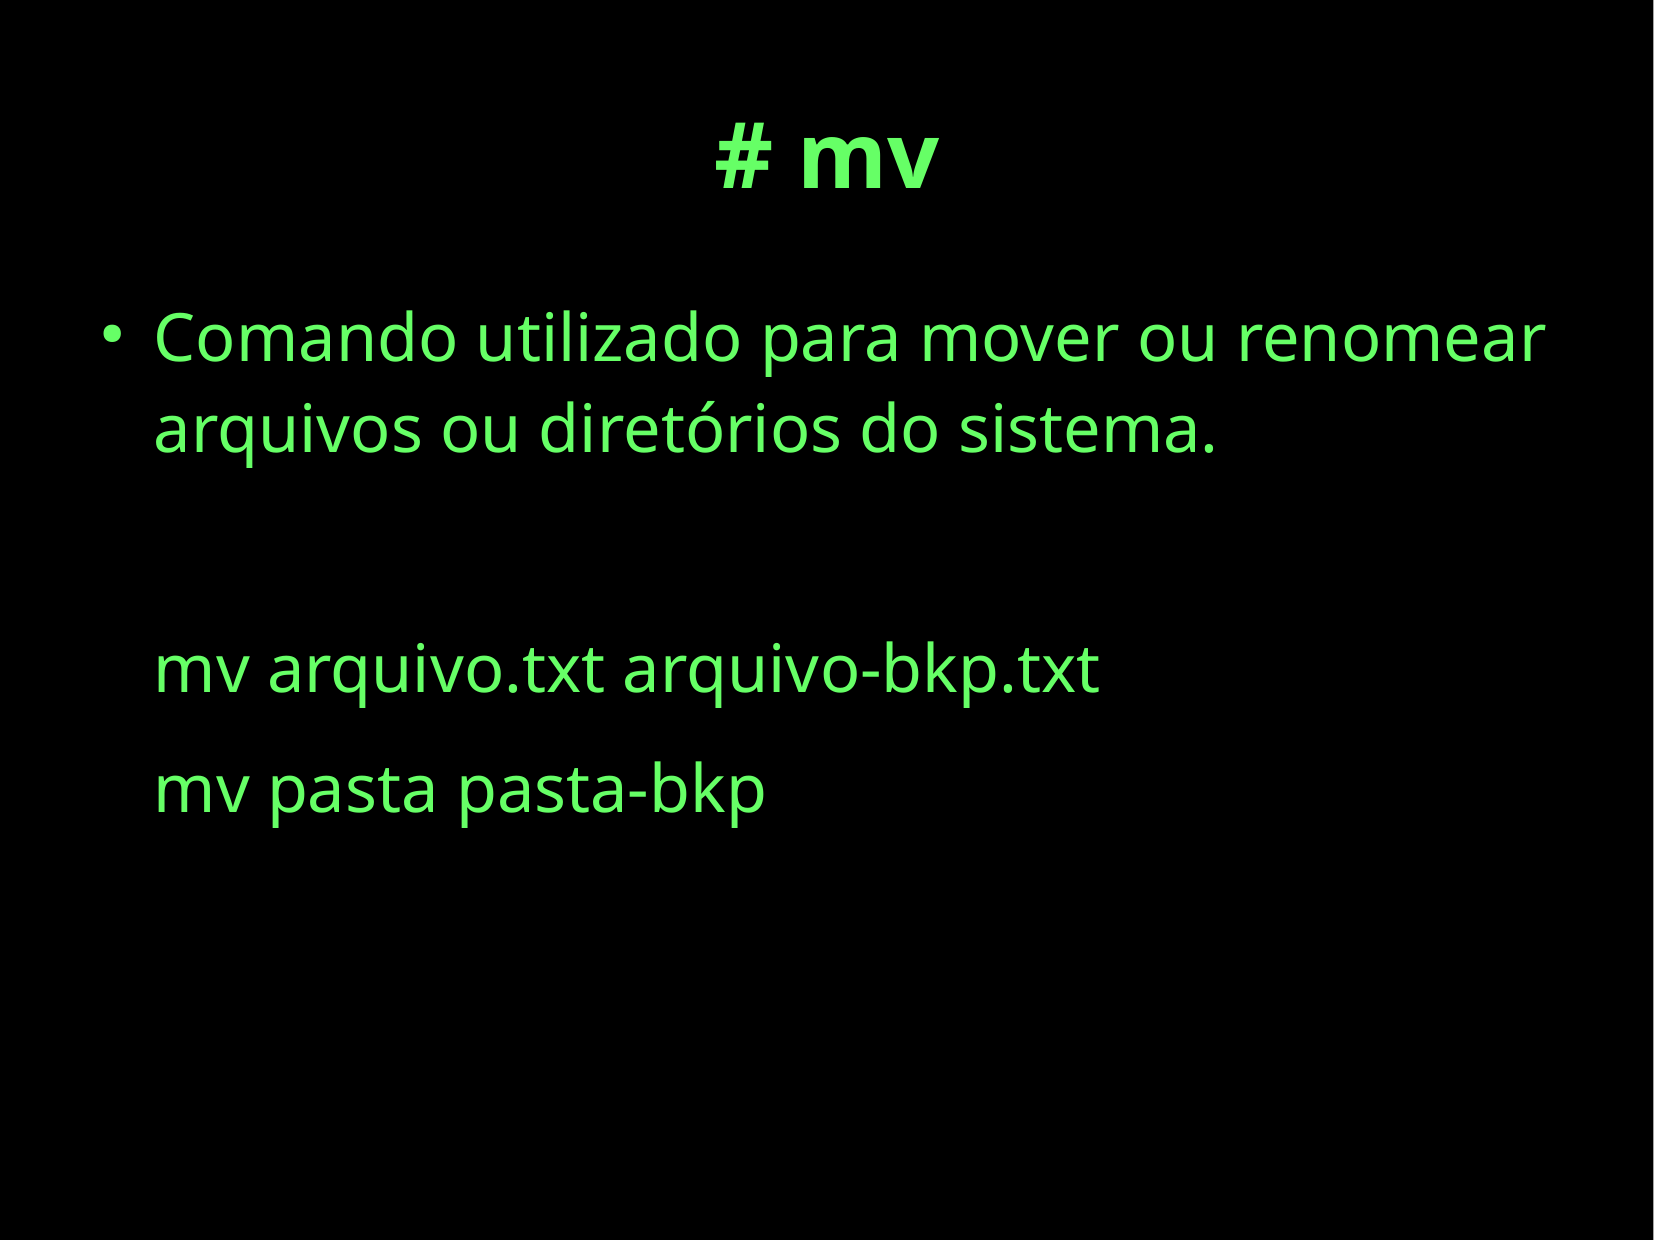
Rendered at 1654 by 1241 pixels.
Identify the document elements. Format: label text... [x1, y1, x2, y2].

list Comando utilizado para mover ou renomear arquivos ou diretórios do sistema. mv arquivo.txt arquivo-bkp.txt mv pasta pasta-bkp [82, 290, 1571, 1010]
title # mv [82, 49, 1571, 257]
